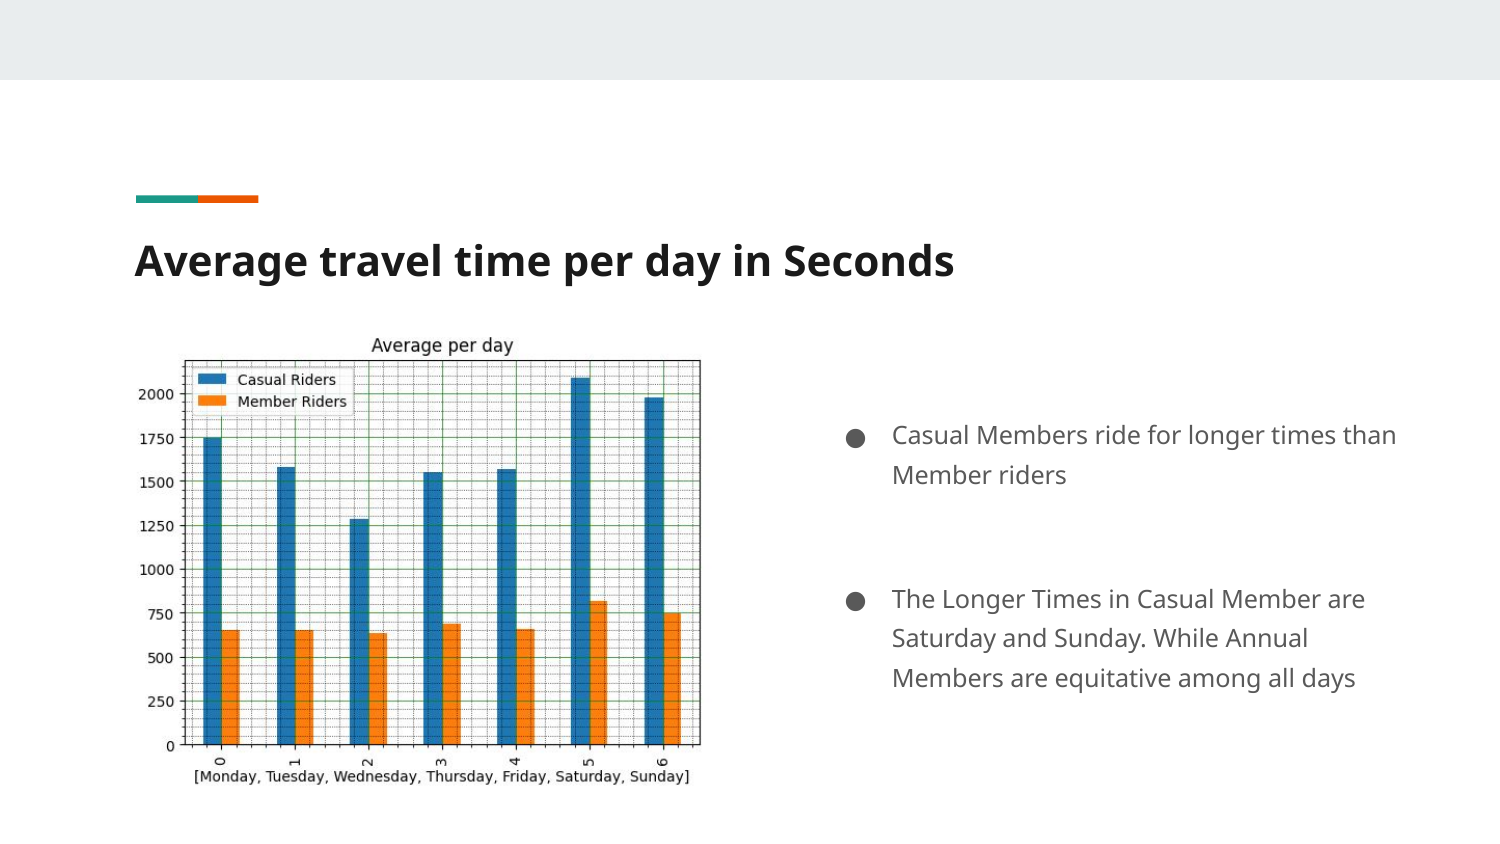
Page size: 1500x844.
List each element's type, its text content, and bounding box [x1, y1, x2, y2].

list Casual Members ride for longer times than Member riders The Longer Times in Casual Member are Saturday and Sunday. While Annual Members are equitative among all days [807, 341, 1438, 712]
picture [112, 304, 738, 794]
title Average travel time per day in Seconds [119, 216, 1381, 305]
